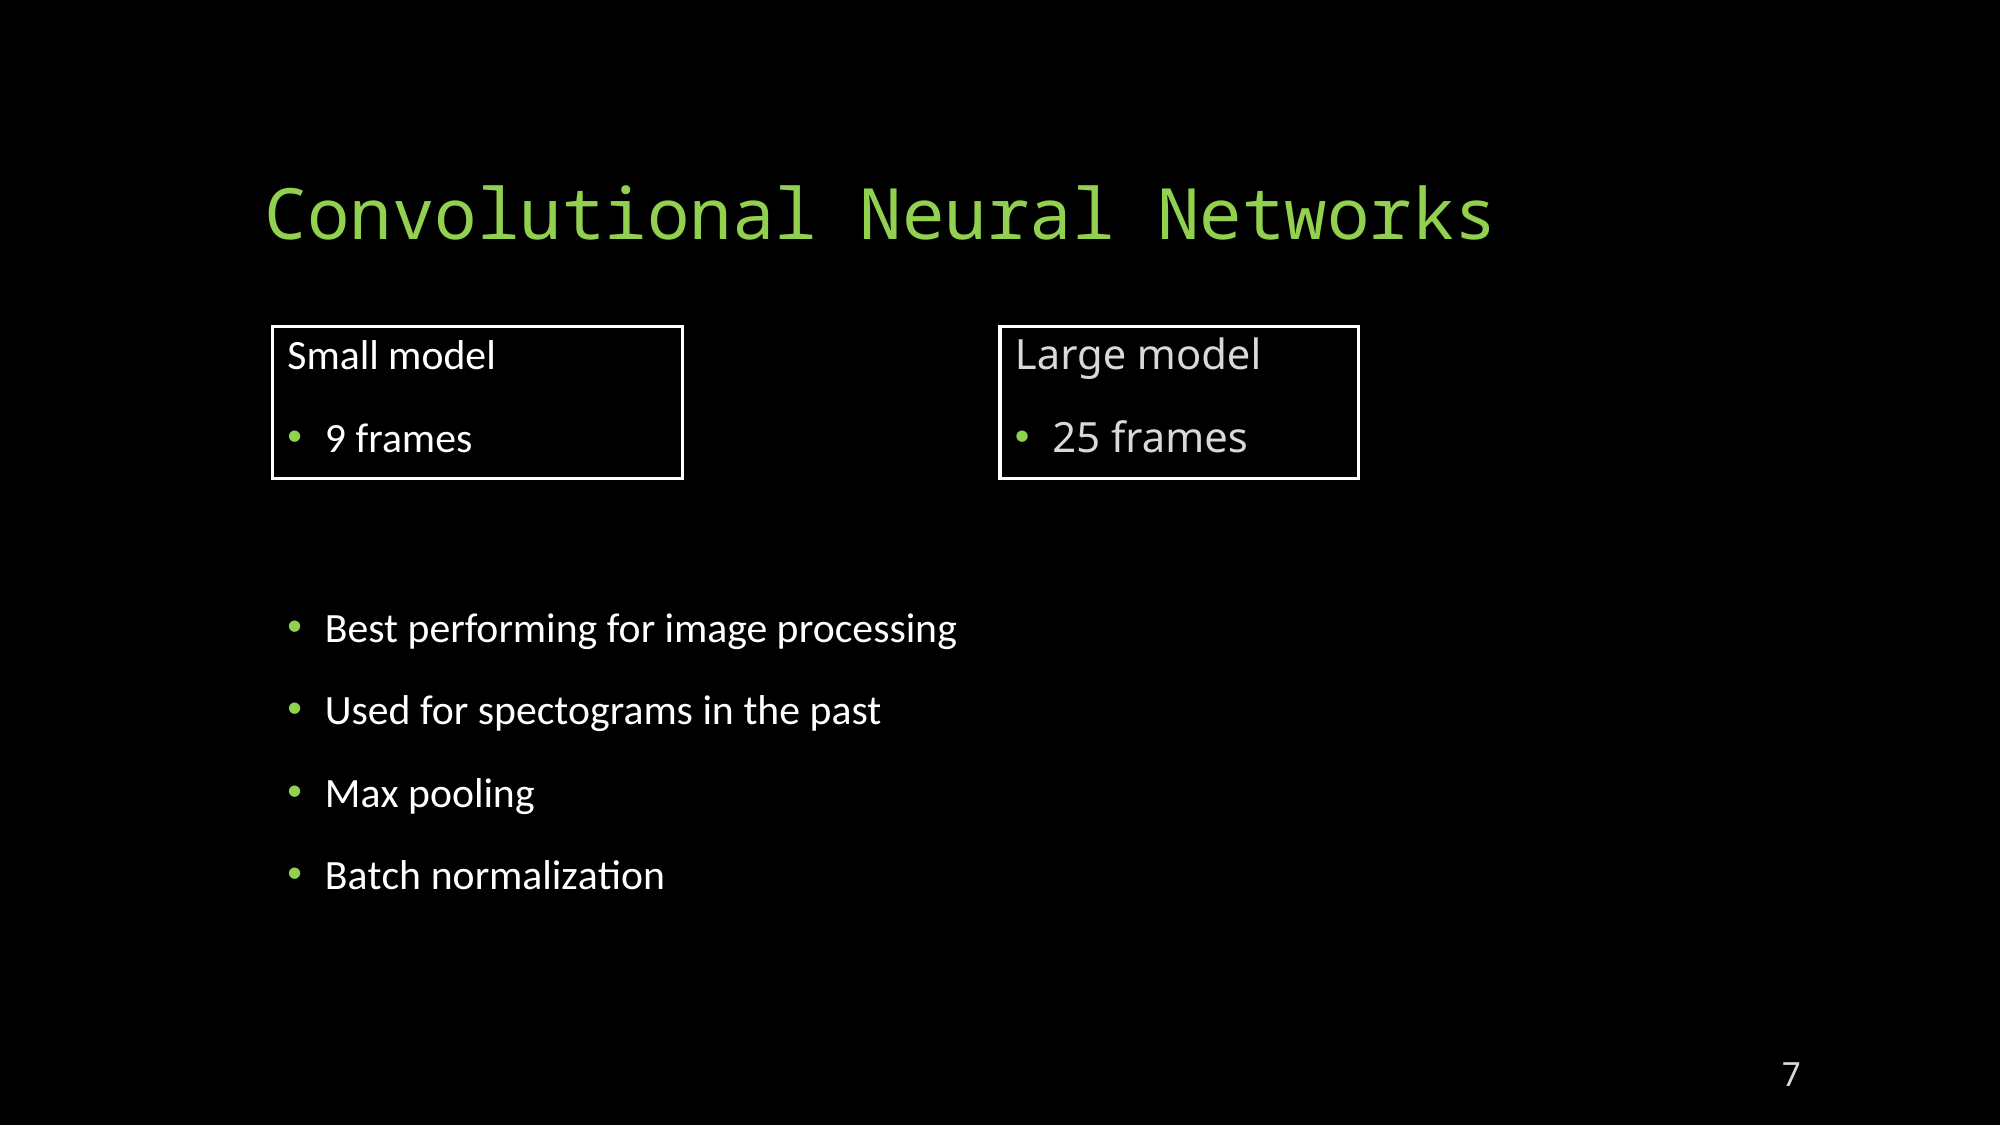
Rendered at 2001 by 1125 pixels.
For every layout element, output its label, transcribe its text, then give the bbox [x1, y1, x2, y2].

text_box Large model 25 frames [999, 326, 1359, 479]
text_box Best performing for image processing Used for spectograms in the past Max pooling Batch normalization [272, 598, 1823, 1032]
text_box [1766, 1046, 1905, 1089]
list Small model 9 frames [272, 326, 683, 479]
title Convolutional Neural Networks [249, 75, 1750, 263]
